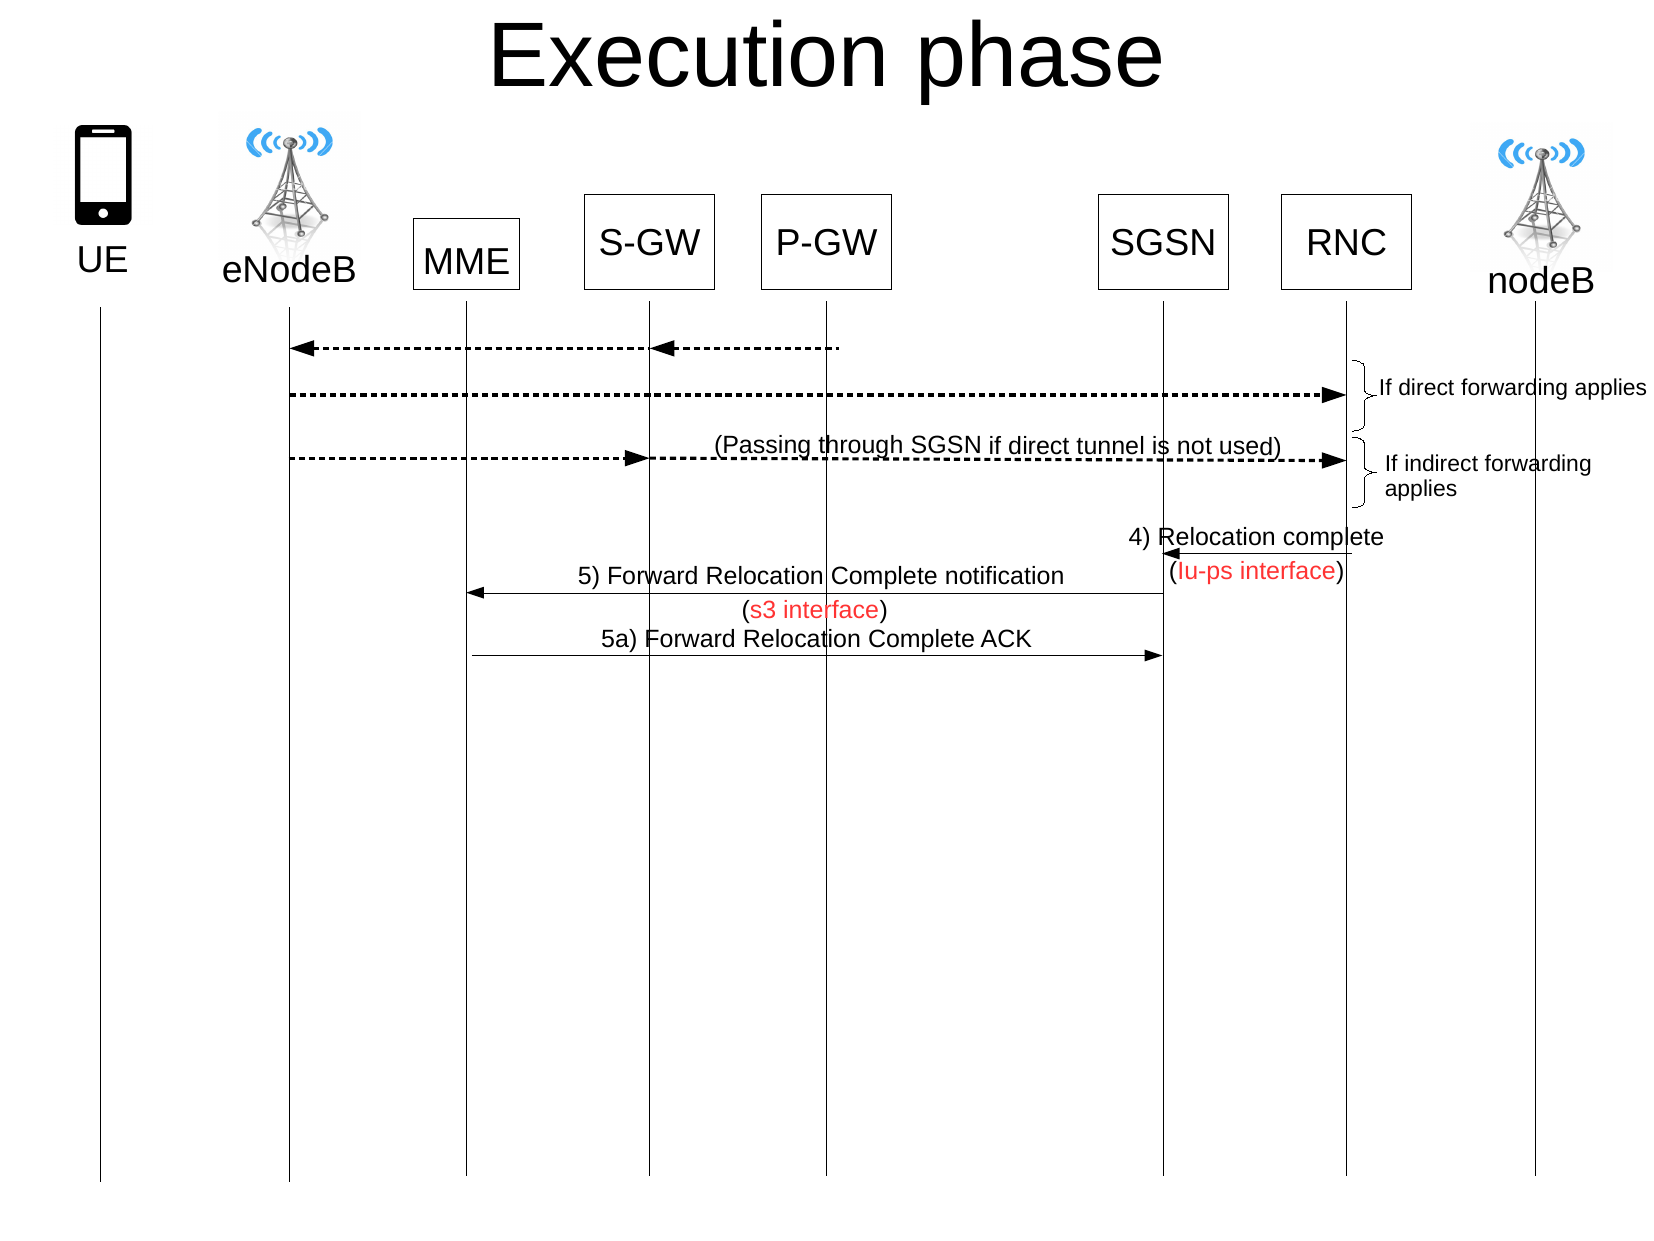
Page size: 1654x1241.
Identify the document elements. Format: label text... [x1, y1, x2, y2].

text_box If direct forwarding applies [1364, 366, 1654, 408]
text_box SGSN [1098, 194, 1229, 290]
text_box S-GW [584, 194, 715, 290]
text_box If indirect forwarding applies [1370, 442, 1654, 510]
text_box MME [413, 218, 520, 290]
picture [53, 125, 153, 225]
picture [218, 111, 361, 261]
text_box RNC [1281, 194, 1412, 290]
text_box P-GW [761, 194, 892, 290]
title Execution phase [82, 2, 1571, 106]
picture [1470, 122, 1613, 272]
